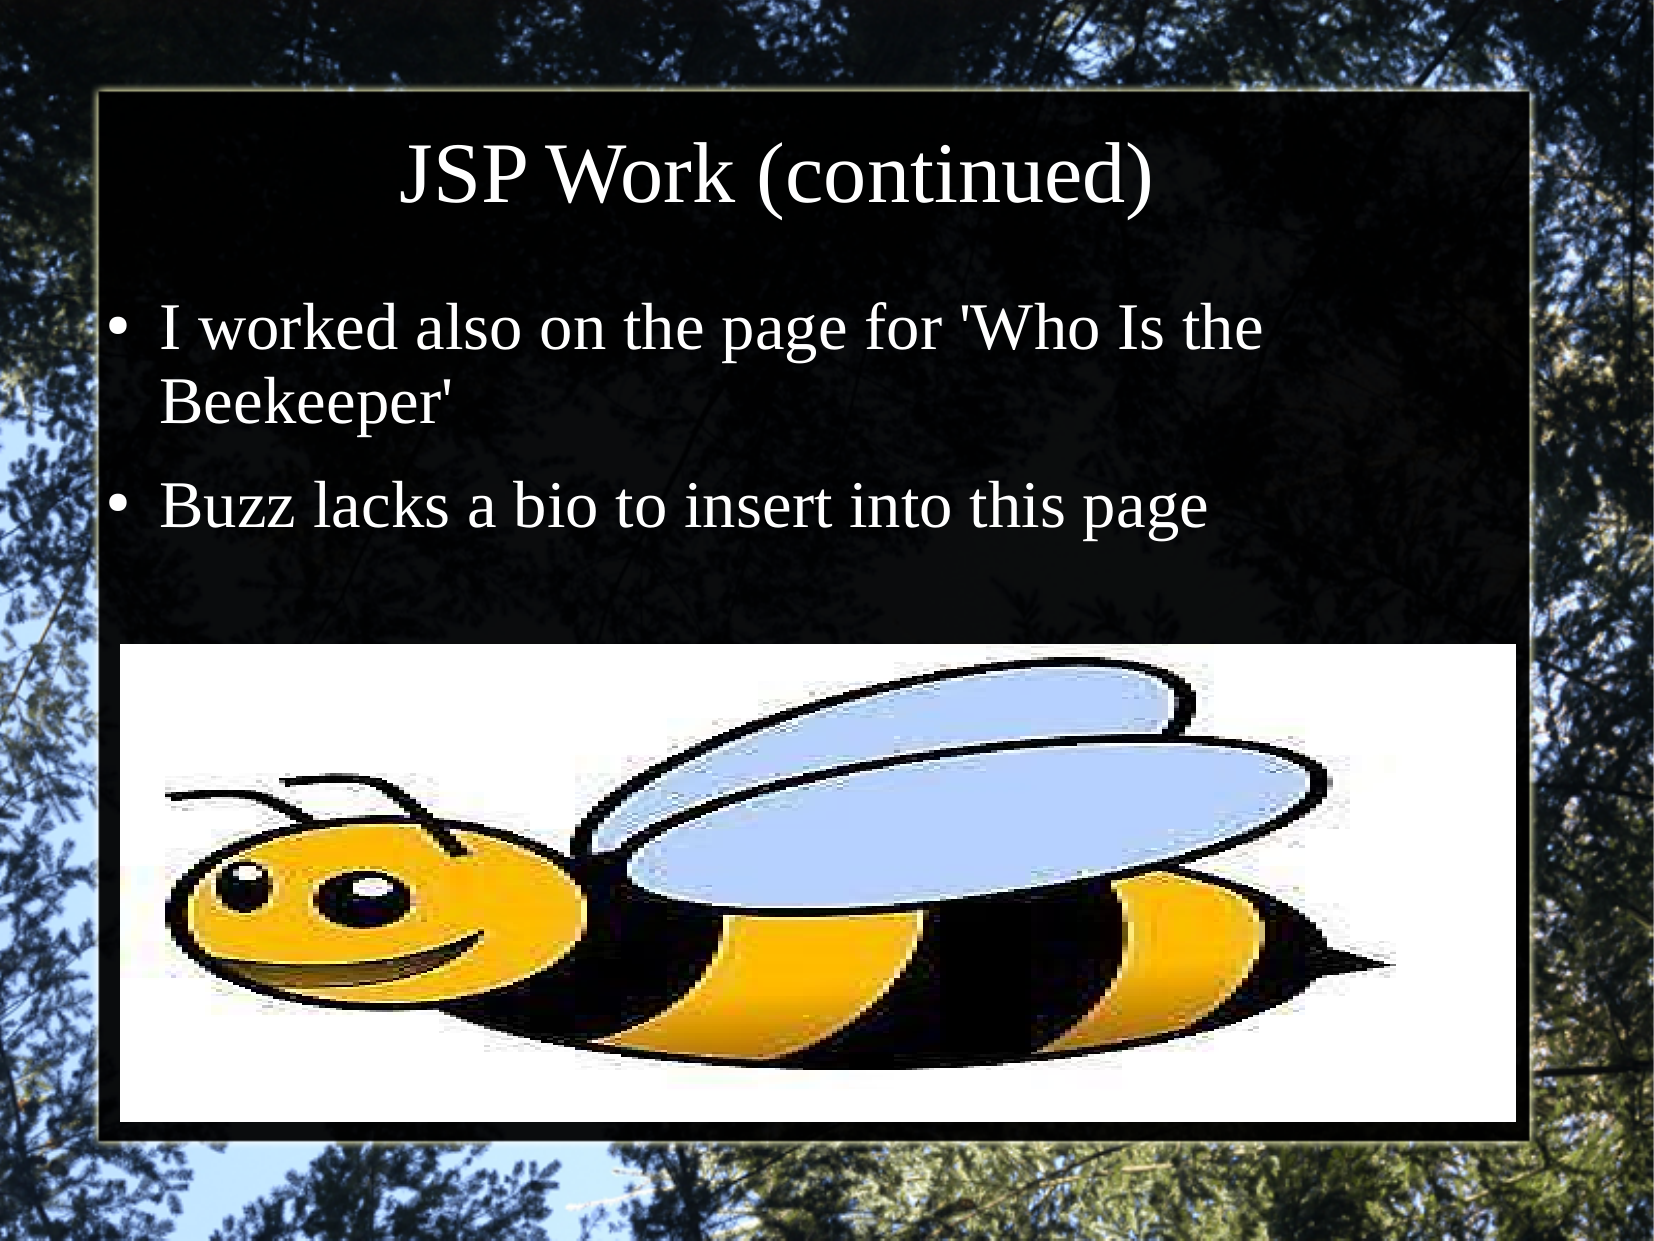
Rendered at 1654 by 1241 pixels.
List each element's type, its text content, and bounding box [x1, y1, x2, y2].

list I worked also on the page for 'Who Is the Beekeeper' Buzz lacks a bio to insert into this page [88, 290, 1536, 1123]
title JSP Work (continued) [88, 88, 1536, 257]
picture [0, 0, 1654, 1241]
